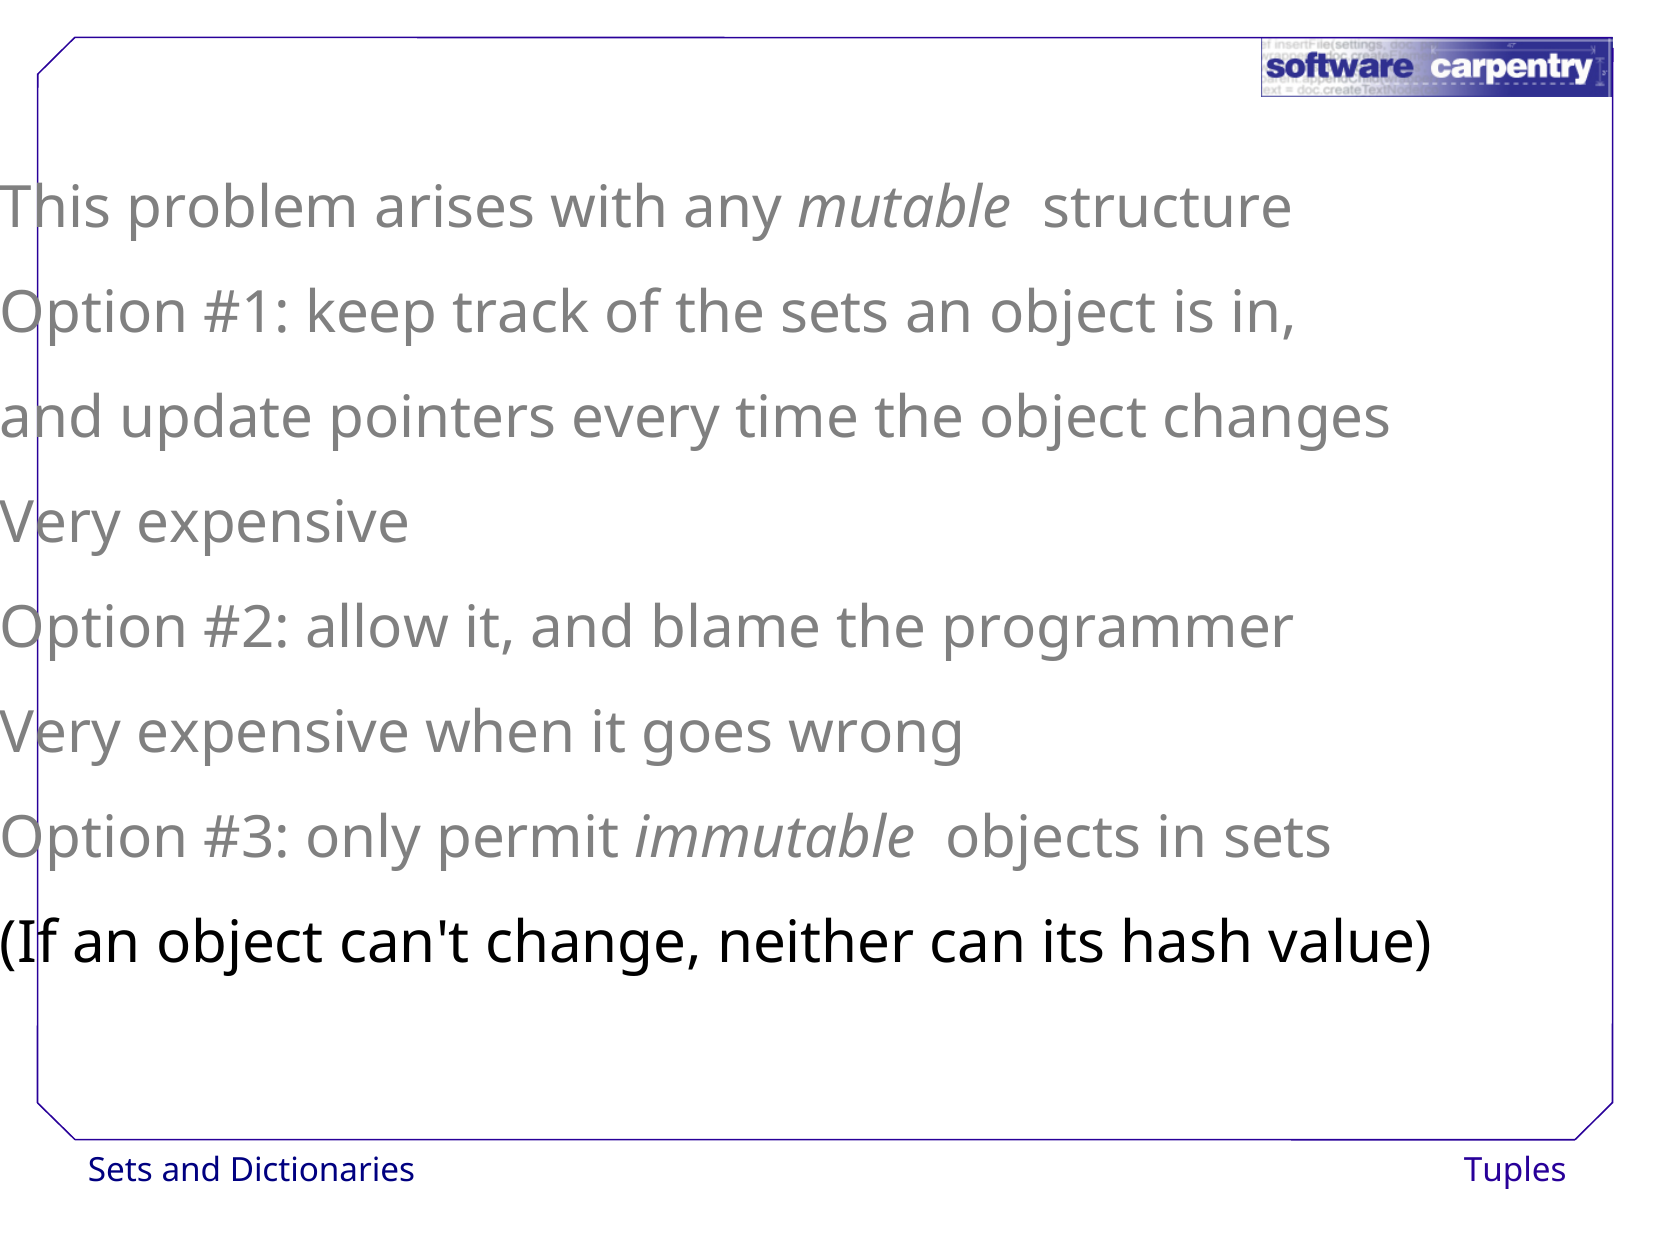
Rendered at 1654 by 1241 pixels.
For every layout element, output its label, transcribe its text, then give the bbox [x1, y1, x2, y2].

text_box This problem arises with any mutable structure Option #1: keep track of the sets an object is in, and update pointers every time the object changes Very expensive Option #2: allow it, and blame the programmer Very expensive when it goes wrong Option #3: only permit immutable objects in sets (If an object can't change, neither can its hash value) [0, 126, 1598, 982]
picture [1261, 39, 1613, 97]
